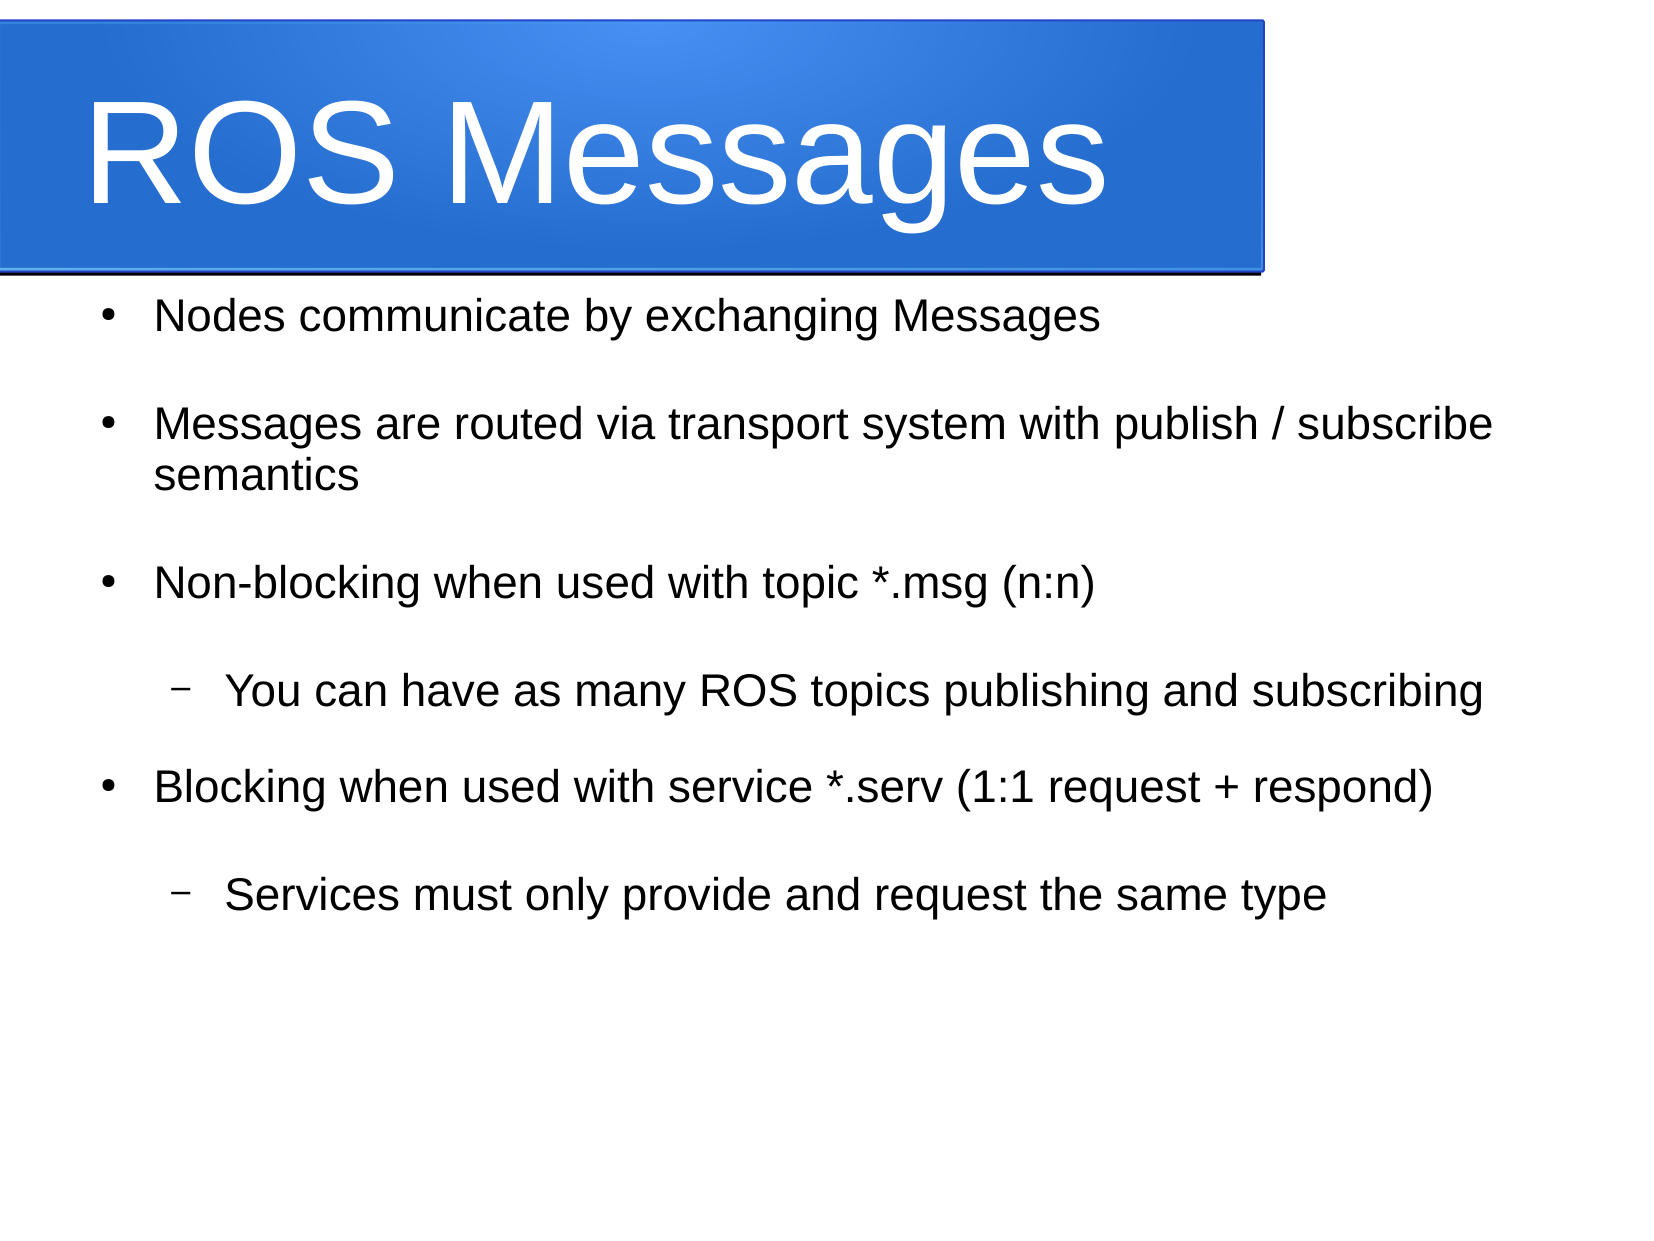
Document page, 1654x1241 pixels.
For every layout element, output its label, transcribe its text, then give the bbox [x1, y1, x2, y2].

list Nodes communicate by exchanging Messages Messages are routed via transport system with publish / subscribe semantics Non-blocking when used with topic *.msg (n:n) You can have as many ROS topics publishing and subscribing Blocking when used with service *.serv (1:1 request + respond) Services must only provide and request the same type [82, 290, 1571, 931]
title ROS Messages [82, 49, 1571, 257]
